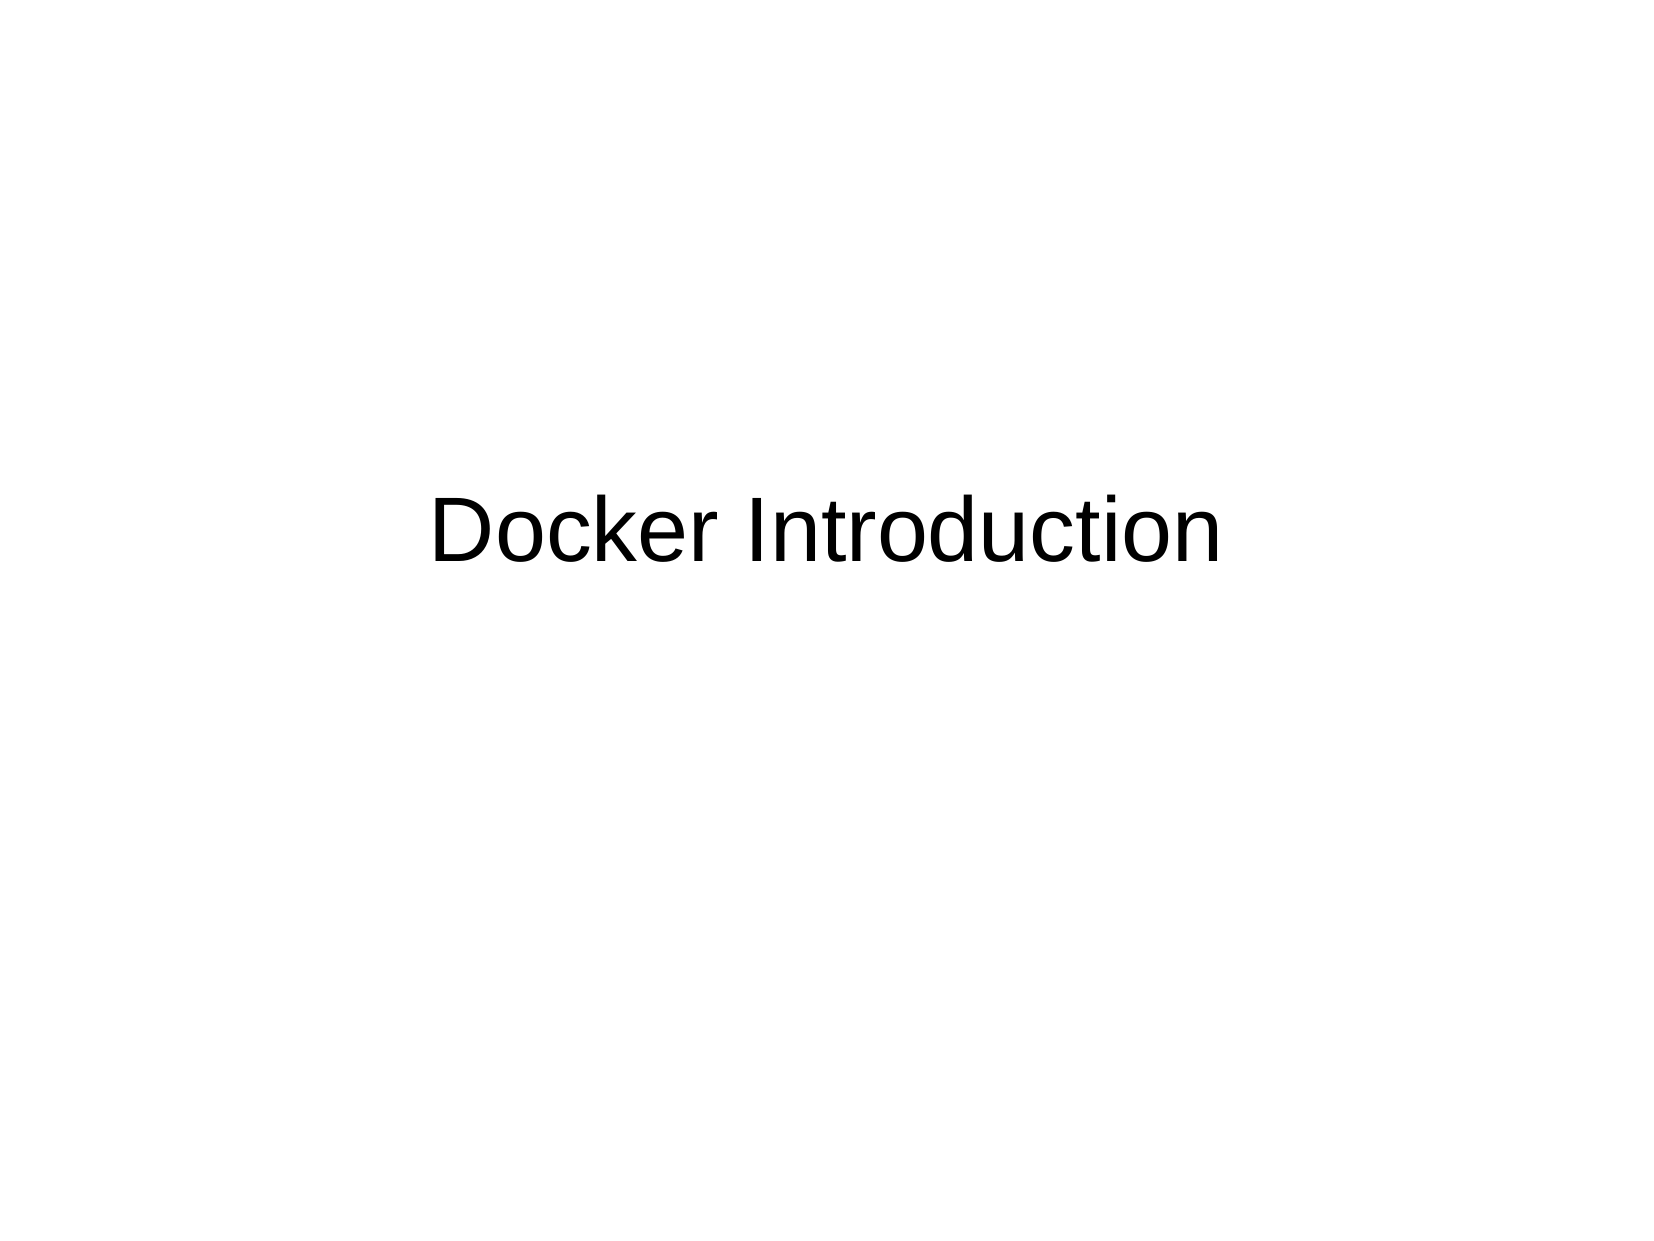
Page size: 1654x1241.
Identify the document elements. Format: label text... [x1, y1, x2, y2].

subtitle Docker Introduction [82, 49, 1571, 1010]
